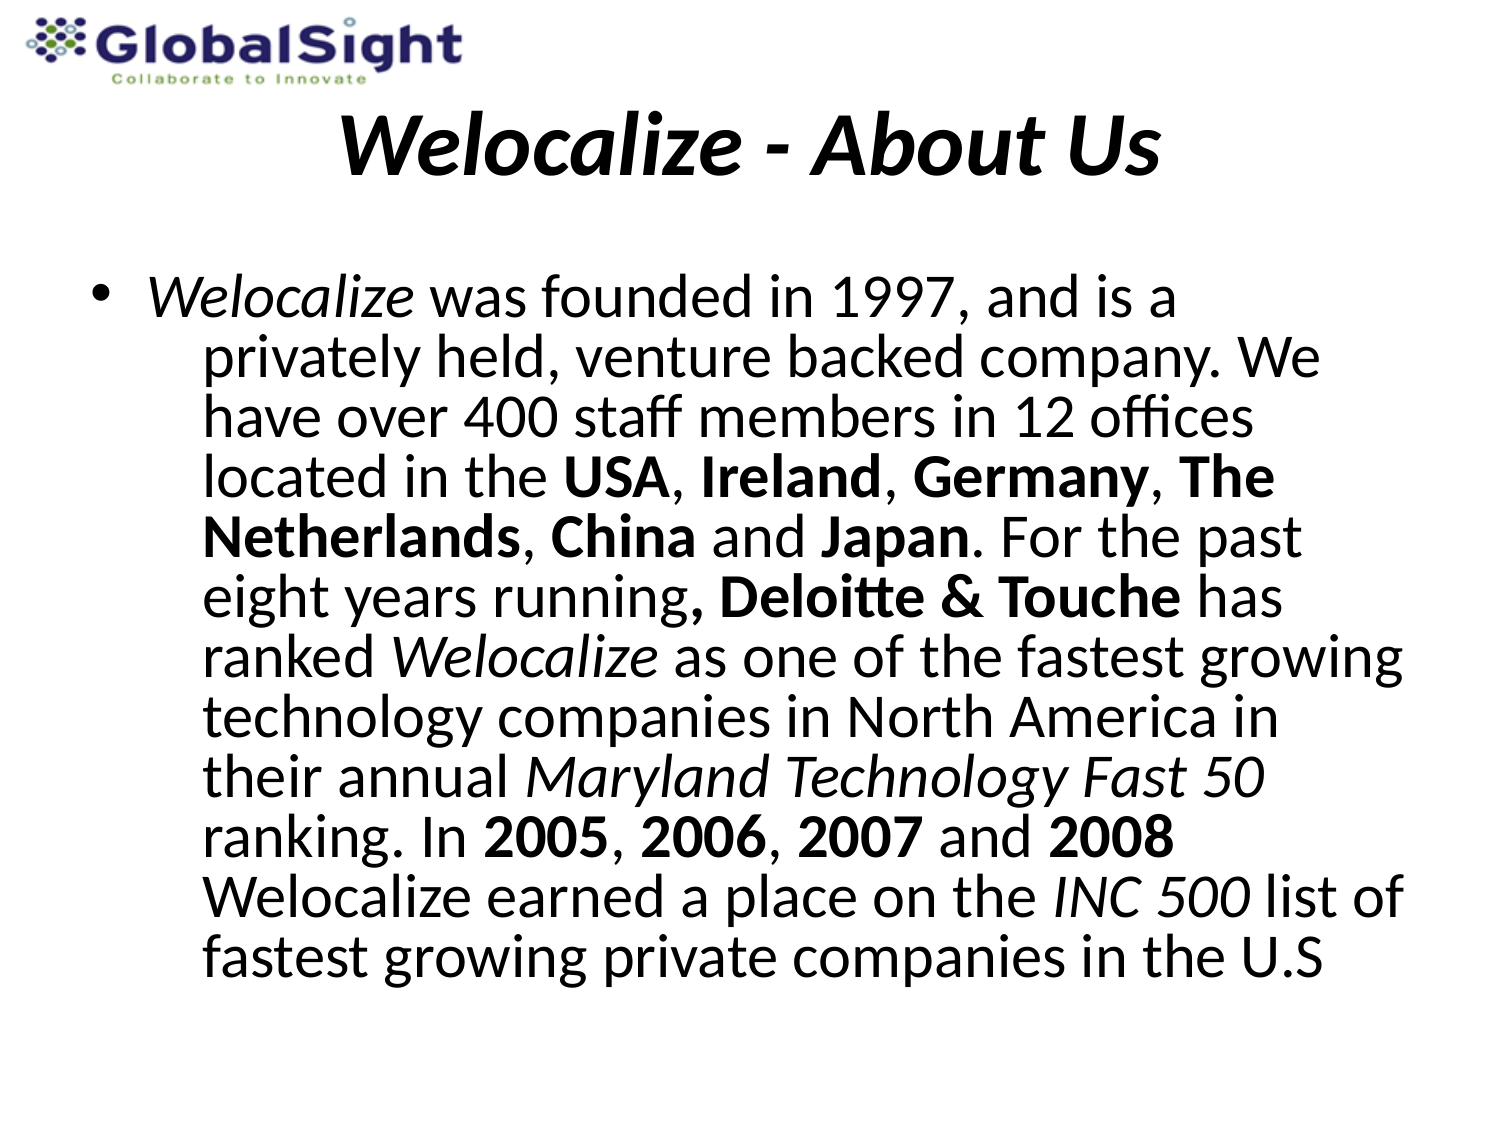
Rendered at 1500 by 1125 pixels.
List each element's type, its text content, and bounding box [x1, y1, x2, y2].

picture [0, 0, 482, 104]
title Welocalize - About Us [75, 45, 1426, 233]
list Welocalize was founded in 1997, and is a privately held, venture backed company. We have over 400 staff members in 12 offices located in the USA, Ireland, Germany, The Netherlands, China and Japan. For the past eight years running, Deloitte & Touche has ranked Welocalize as one of the fastest growing technology companies in North America in their annual Maryland Technology Fast 50 ranking. In 2005, 2006, 2007 and 2008 Welocalize earned a place on the INC 500 list of fastest growing private companies in the U.S [75, 262, 1426, 1005]
